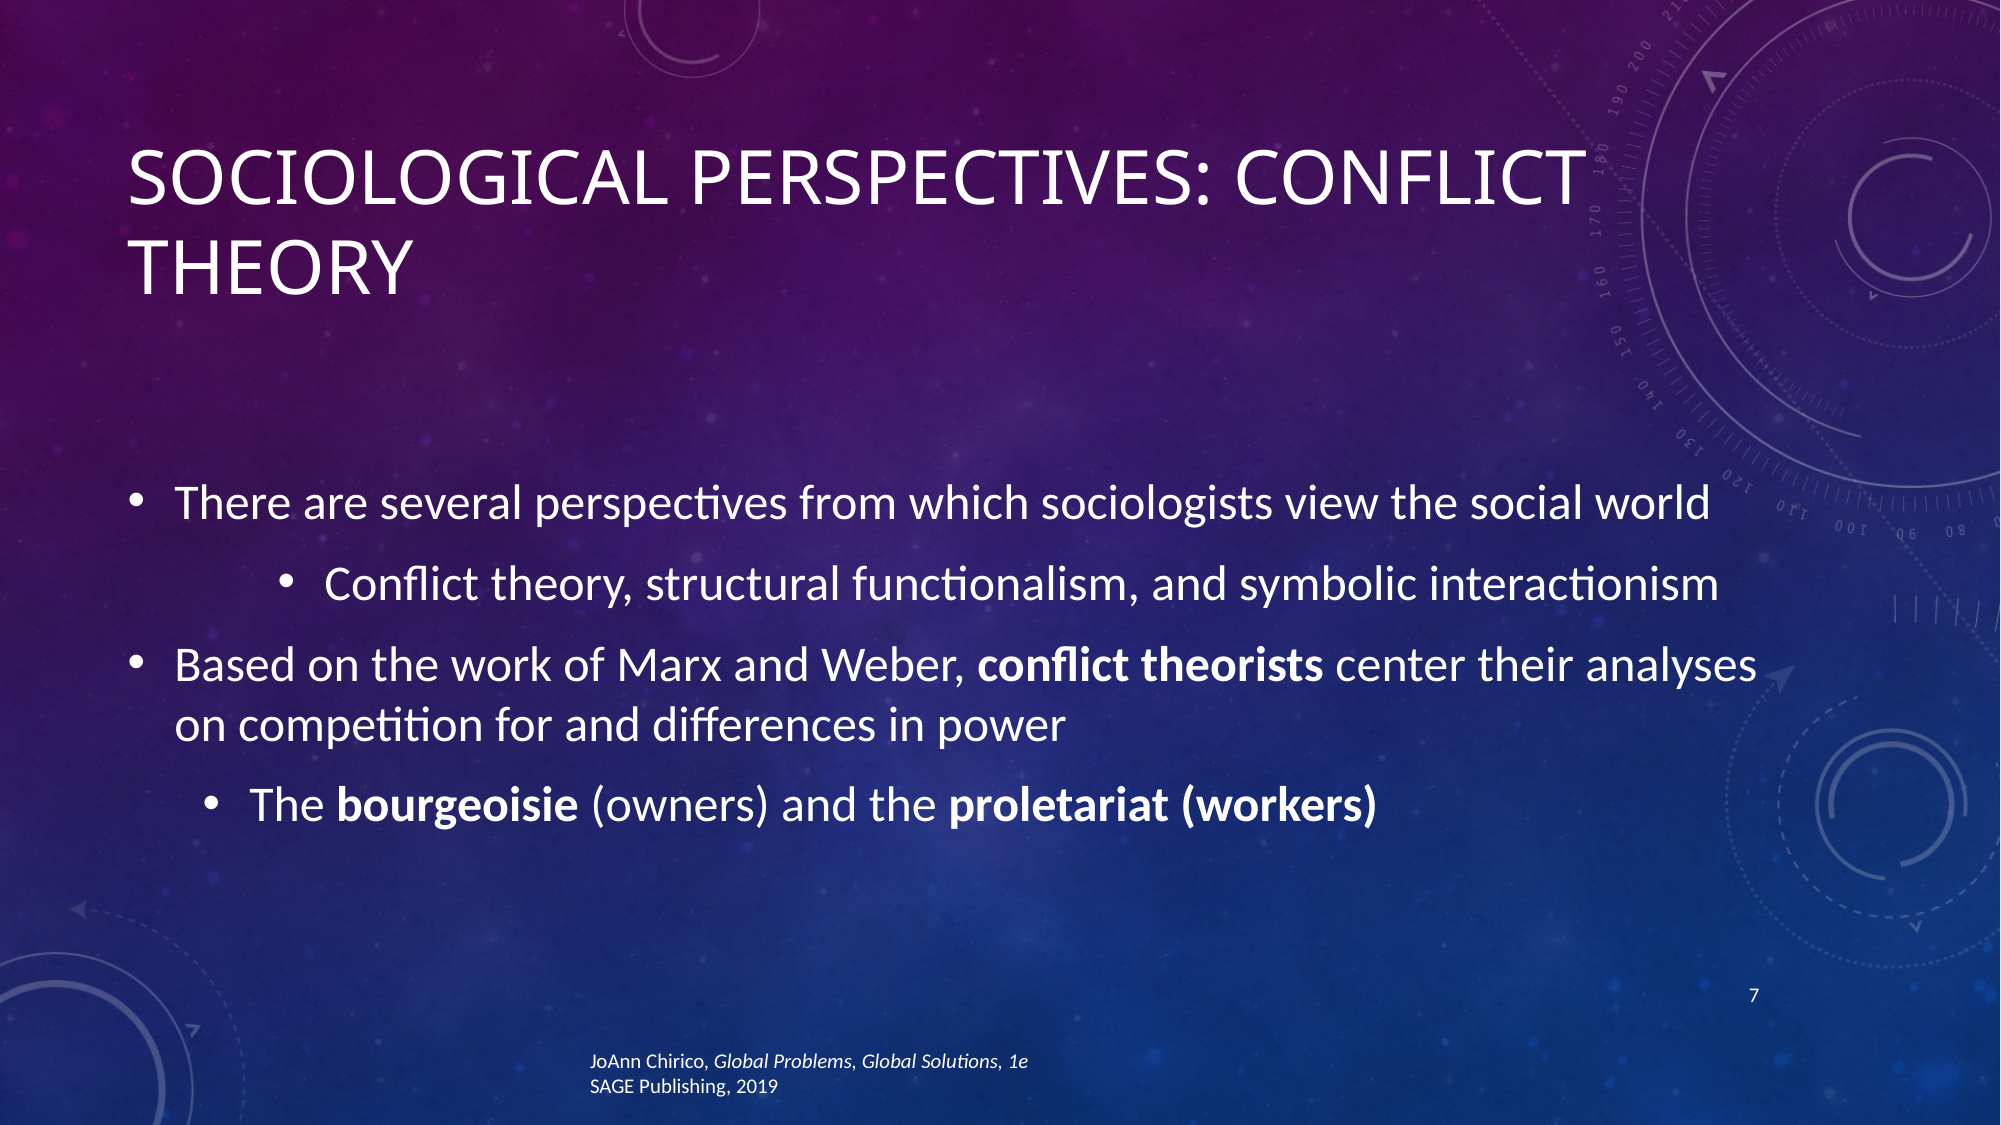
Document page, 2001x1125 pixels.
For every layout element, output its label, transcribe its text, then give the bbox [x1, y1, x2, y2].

list There are several perspectives from which sociologists view the social world Conflict theory, structural functionalism, and symbolic interactionism Based on the work of Marx and Weber, conflict theorists center their analyses on competition for and differences in power The bourgeoisie (owners) and the proletariat (workers) [112, 351, 1775, 950]
footer JoAnn Chirico, Global Problems, Global Solutions, 1e SAGE Publishing, 2019 [575, 1042, 1425, 1103]
picture [0, 0, 2001, 1125]
title Sociological Perspectives: Conflict Theory [112, 99, 1775, 339]
slide_number <number> [1684, 963, 1775, 1025]
